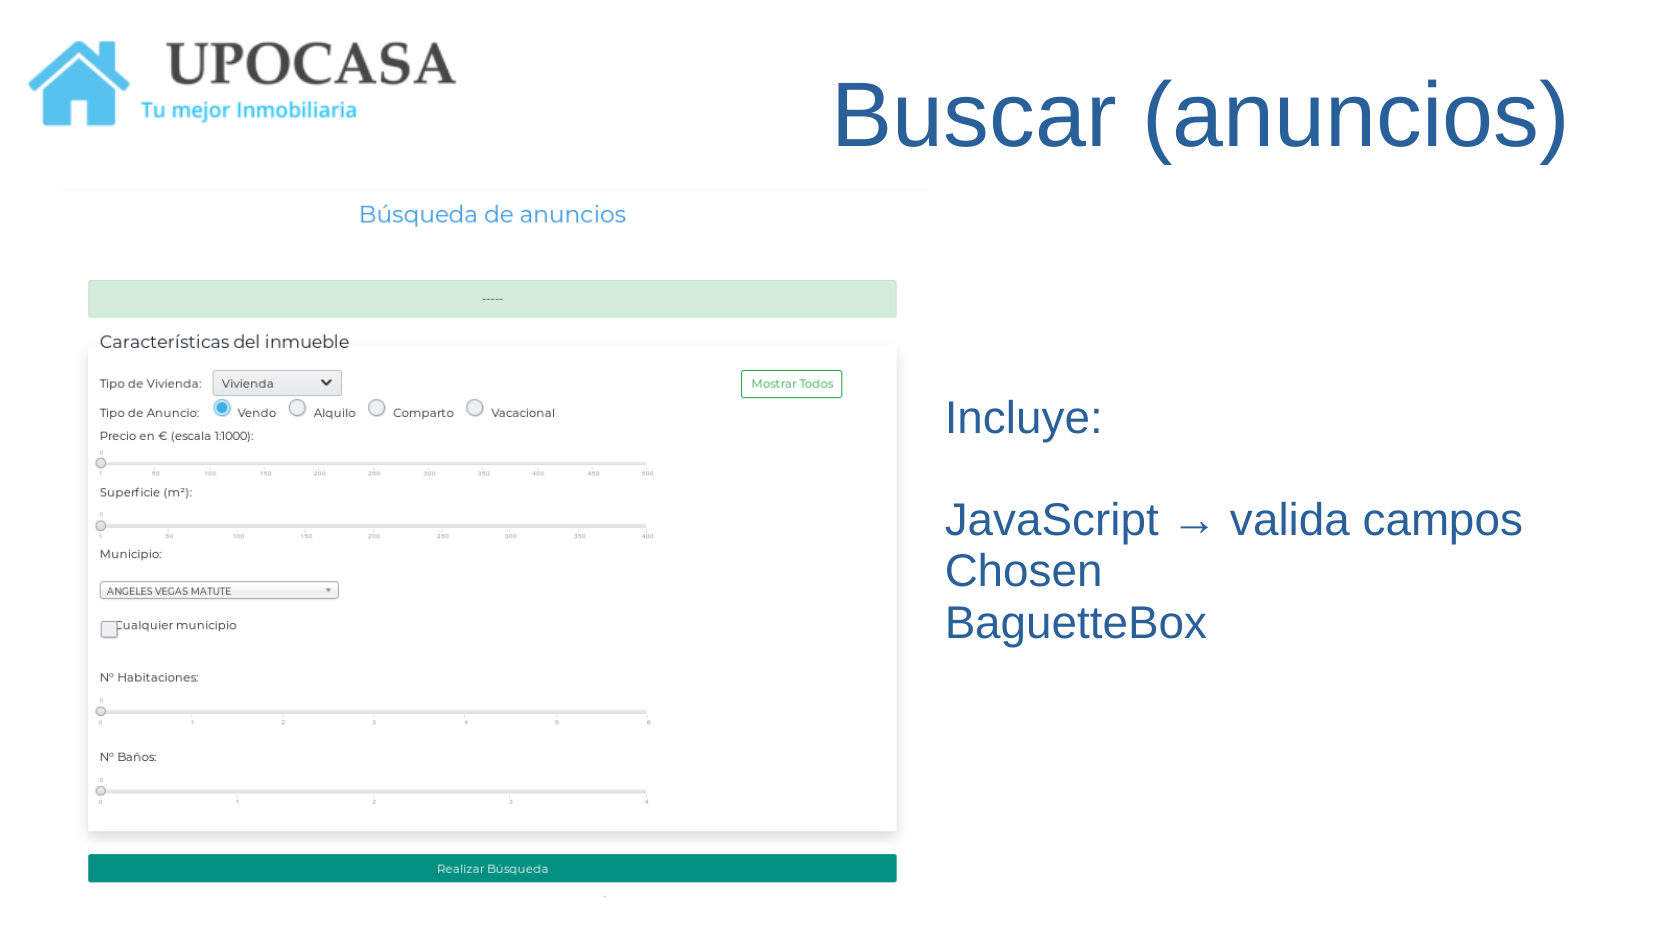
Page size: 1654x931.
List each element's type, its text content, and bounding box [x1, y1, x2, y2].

title Buscar (anuncios) [82, 37, 1571, 193]
title Incluye: JavaScript → valida campos Chosen BaguetteBox [944, 200, 1607, 839]
picture [0, 0, 508, 160]
picture [59, 188, 928, 897]
